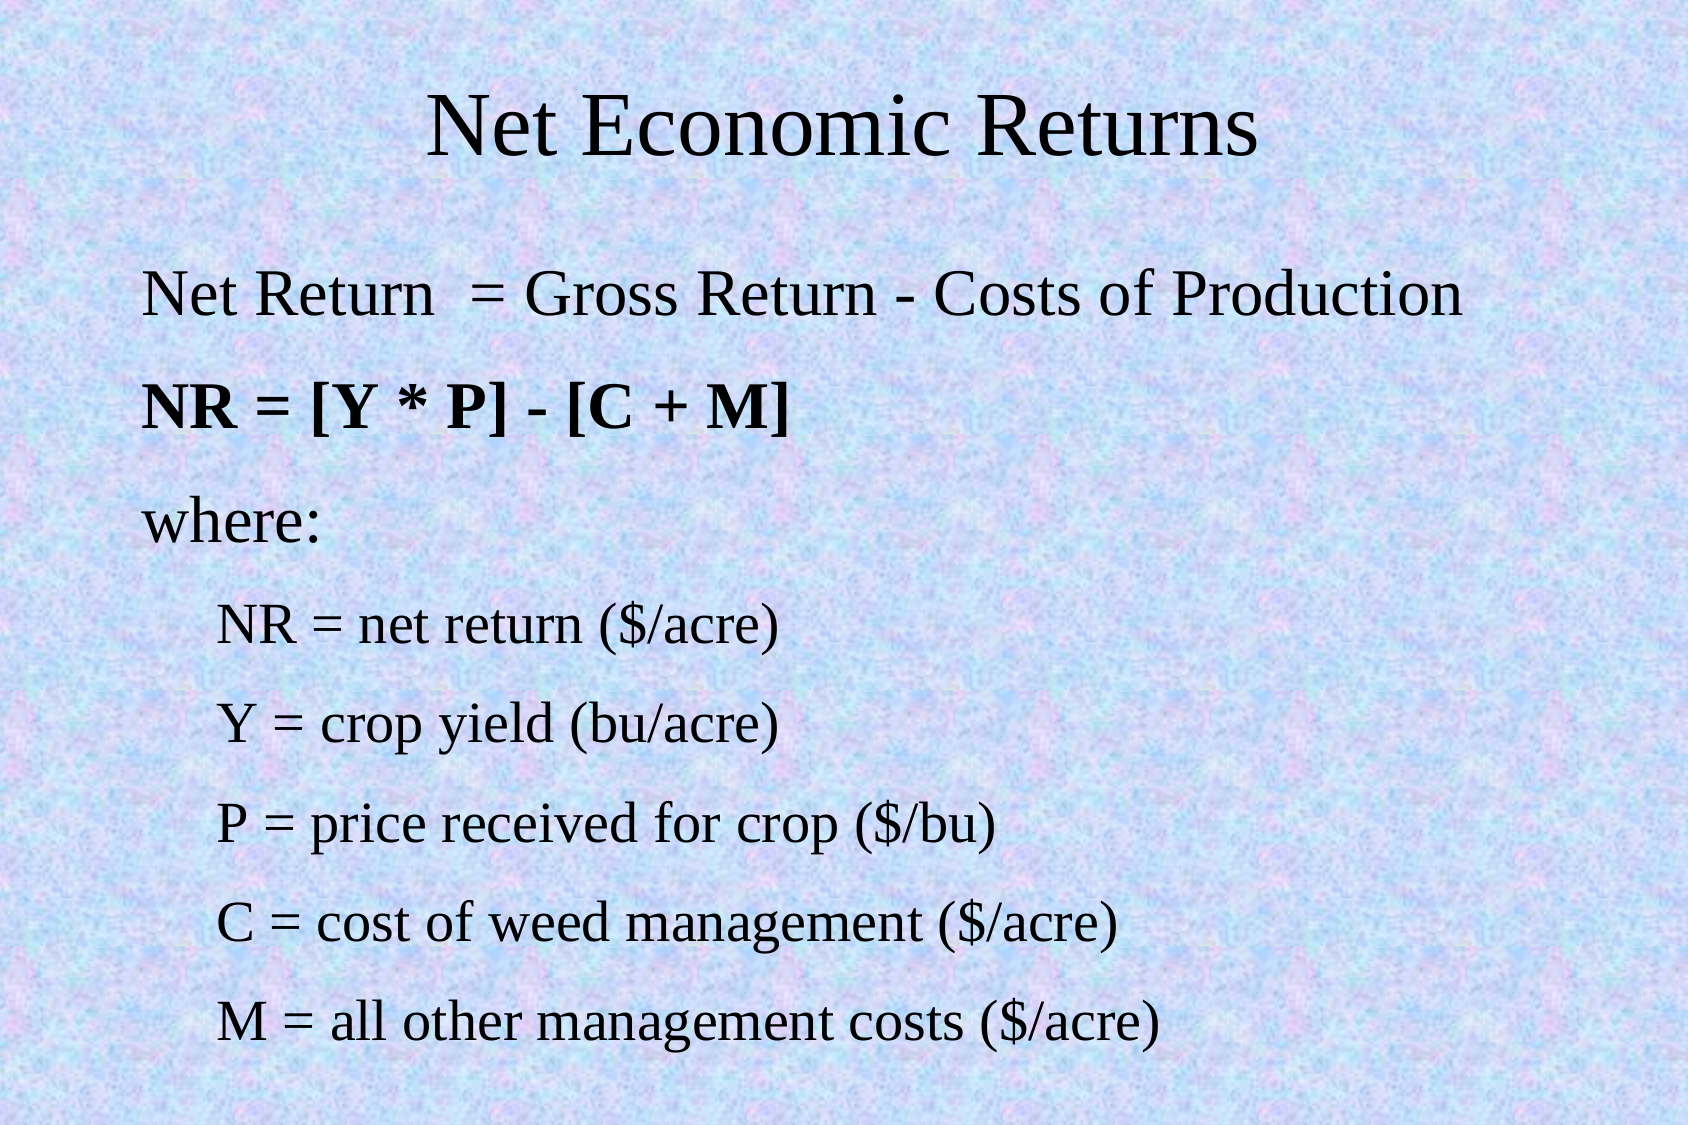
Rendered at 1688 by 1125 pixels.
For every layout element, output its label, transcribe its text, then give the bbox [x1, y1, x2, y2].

picture [0, 0, 1688, 1125]
list Net Return = Gross Return - Costs of Production NR = [Y * P] - [C + M] where: NR = net return ($/acre) Y = crop yield (bu/acre) P = price received for crop ($/bu) C = cost of weed management ($/acre) M = all other management costs ($/acre) [126, 249, 1561, 1088]
title Net Economic Returns [126, 24, 1561, 213]
